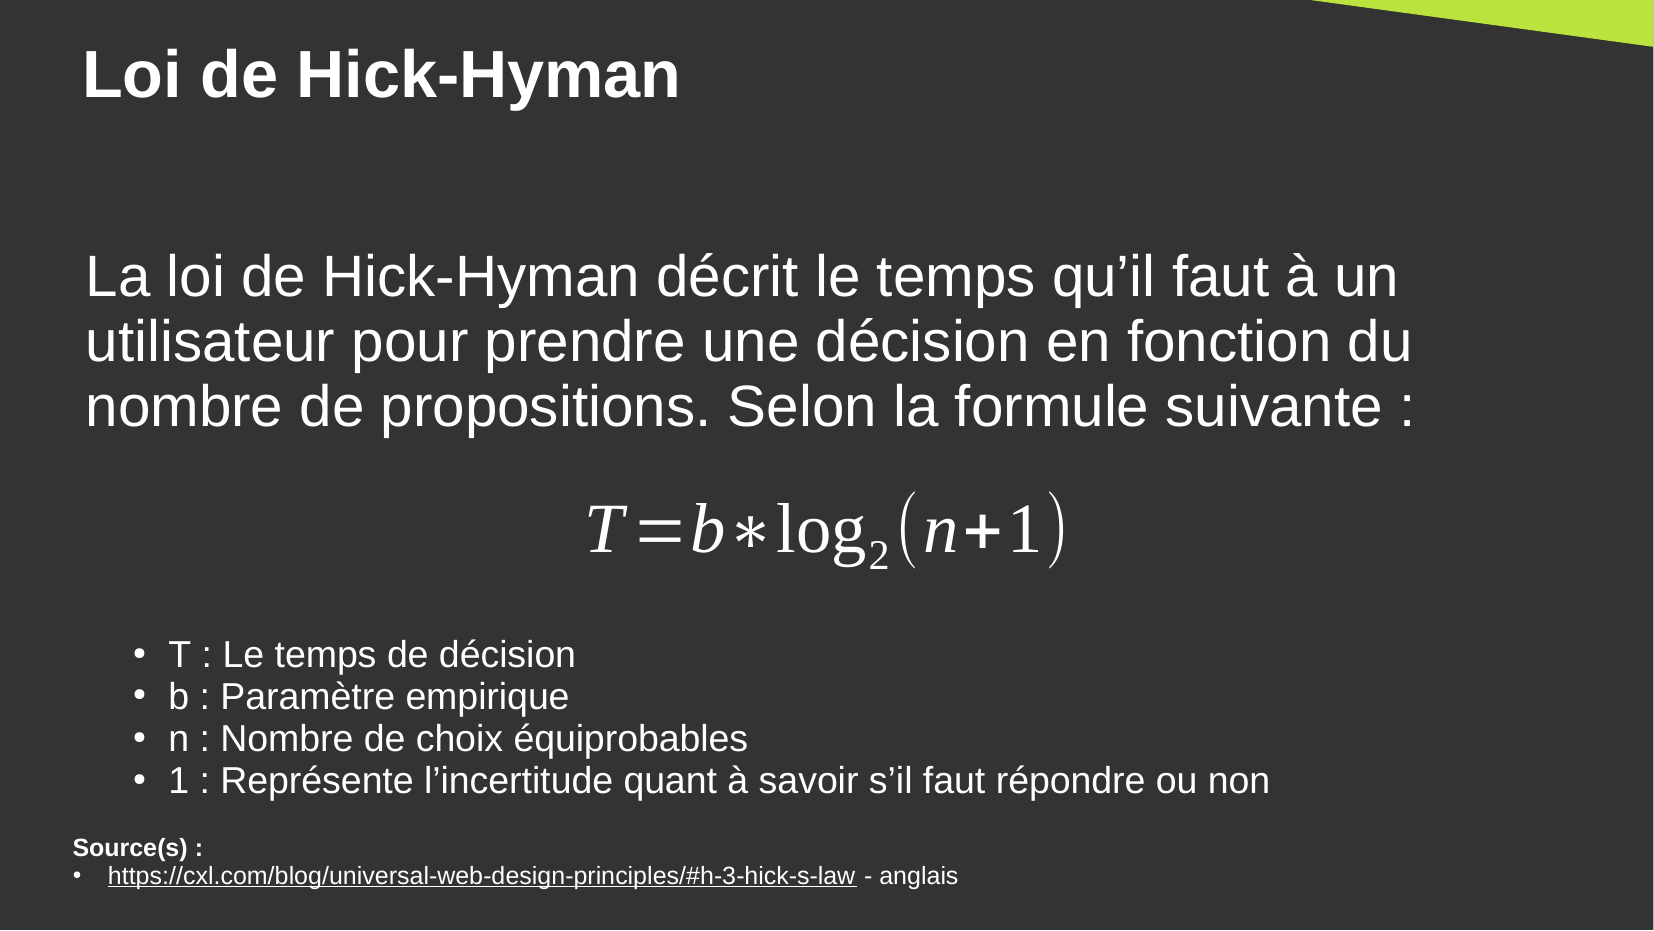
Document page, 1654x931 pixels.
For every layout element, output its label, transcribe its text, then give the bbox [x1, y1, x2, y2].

chart [578, 488, 1076, 579]
text_box T : Le temps de décision b : Paramètre empirique n : Nombre de choix équiprobables 1 : Représente l’incertitude quant à savoir s’il faut répondre ou non [118, 625, 1288, 815]
title Loi de Hick-Hyman [82, 37, 815, 114]
text_box [1310, 0, 1654, 47]
text_box La loi de Hick-Hyman décrit le temps qu’il faut à un utilisateur pour prendre une décision en fonction du nombre de propositions. Selon la formule suivante : [70, 236, 1619, 447]
text_box Source(s) : https://cxl.com/blog/universal-web-design-principles/#h-3-hick-s-law - anglais [57, 826, 1543, 926]
